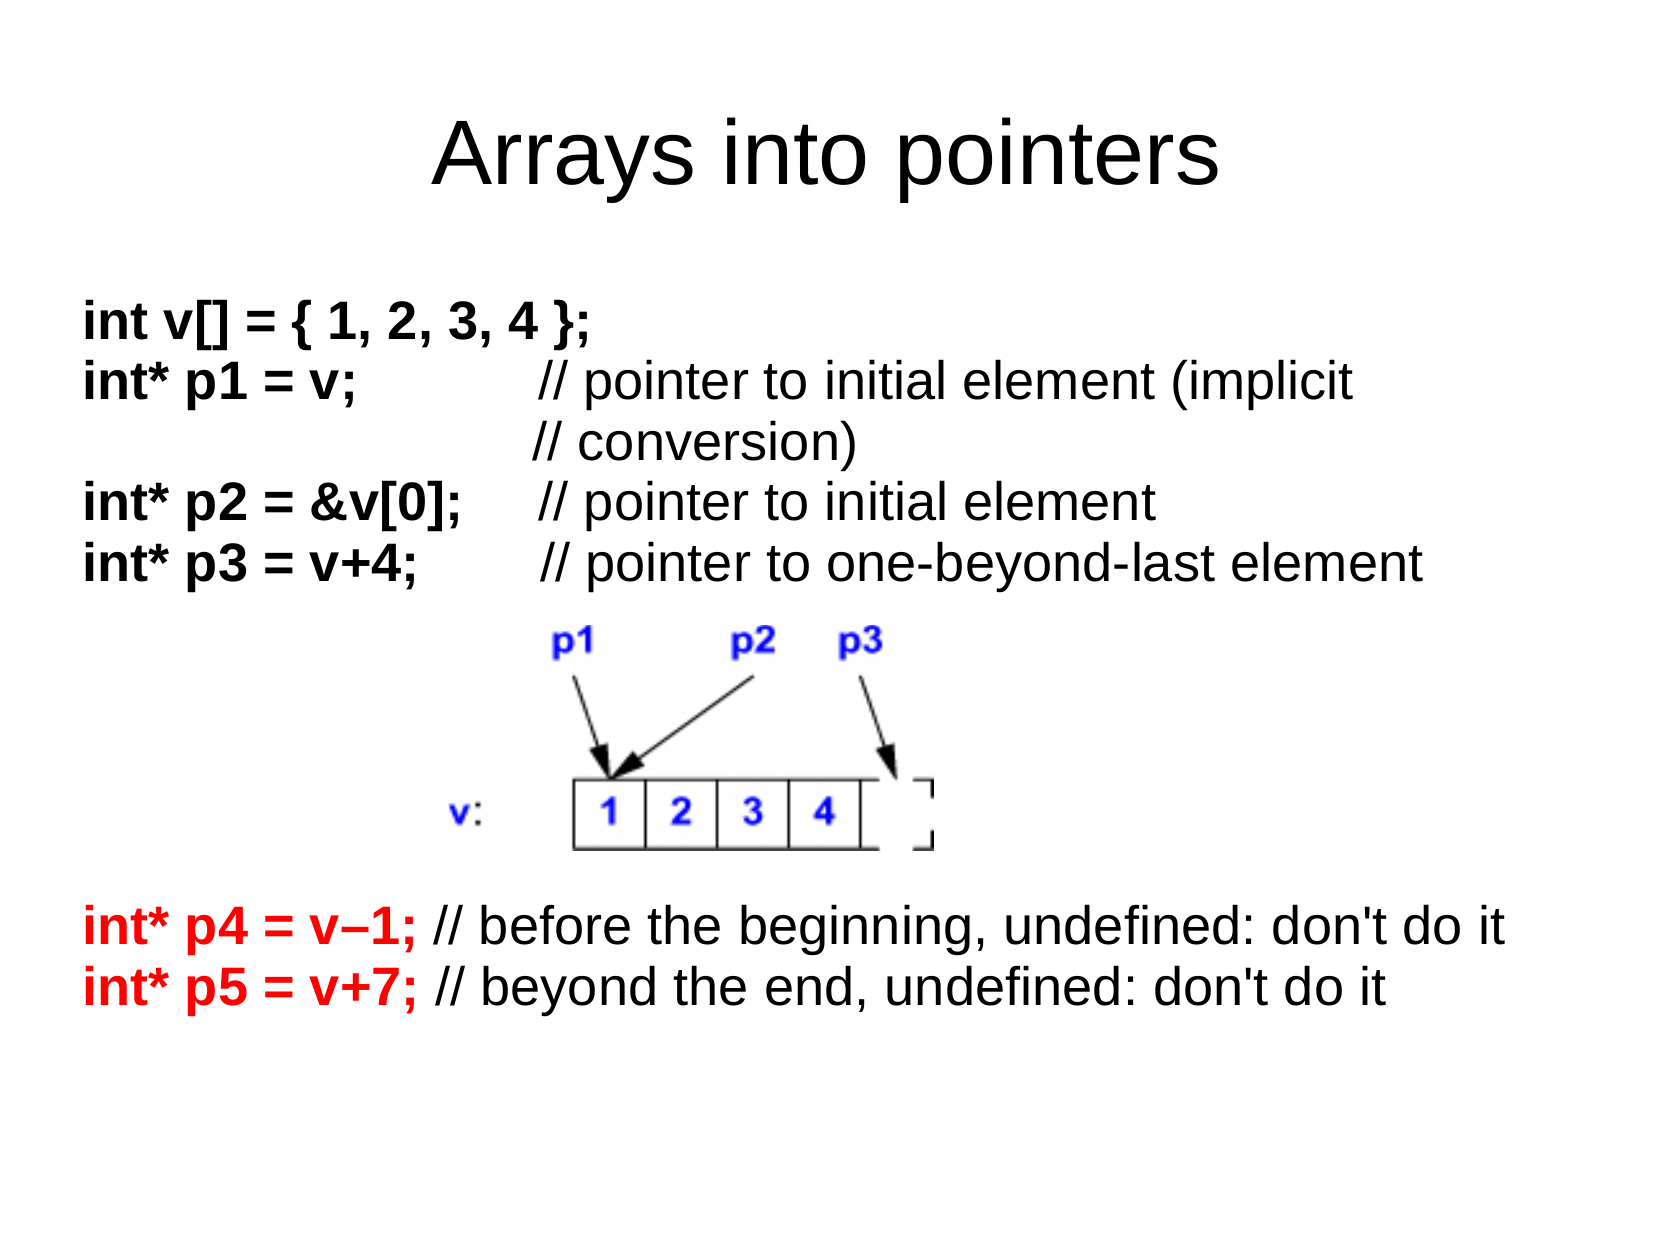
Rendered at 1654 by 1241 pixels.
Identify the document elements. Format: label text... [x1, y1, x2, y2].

picture [448, 625, 934, 851]
title Arrays into pointers [82, 49, 1571, 257]
subtitle int v[] = { 1, 2, 3, 4 }; int* p1 = v; // pointer to initial element (implicit // conversion) int* p2 = &v[0]; // pointer to initial element int* p3 = v+4; // pointer to one-beyond-last element int* p4 = v–1; // before the beginning, undefined: don't do it int* p5 = v+7; // beyond the end, undefined: don't do it [82, 290, 1571, 1017]
